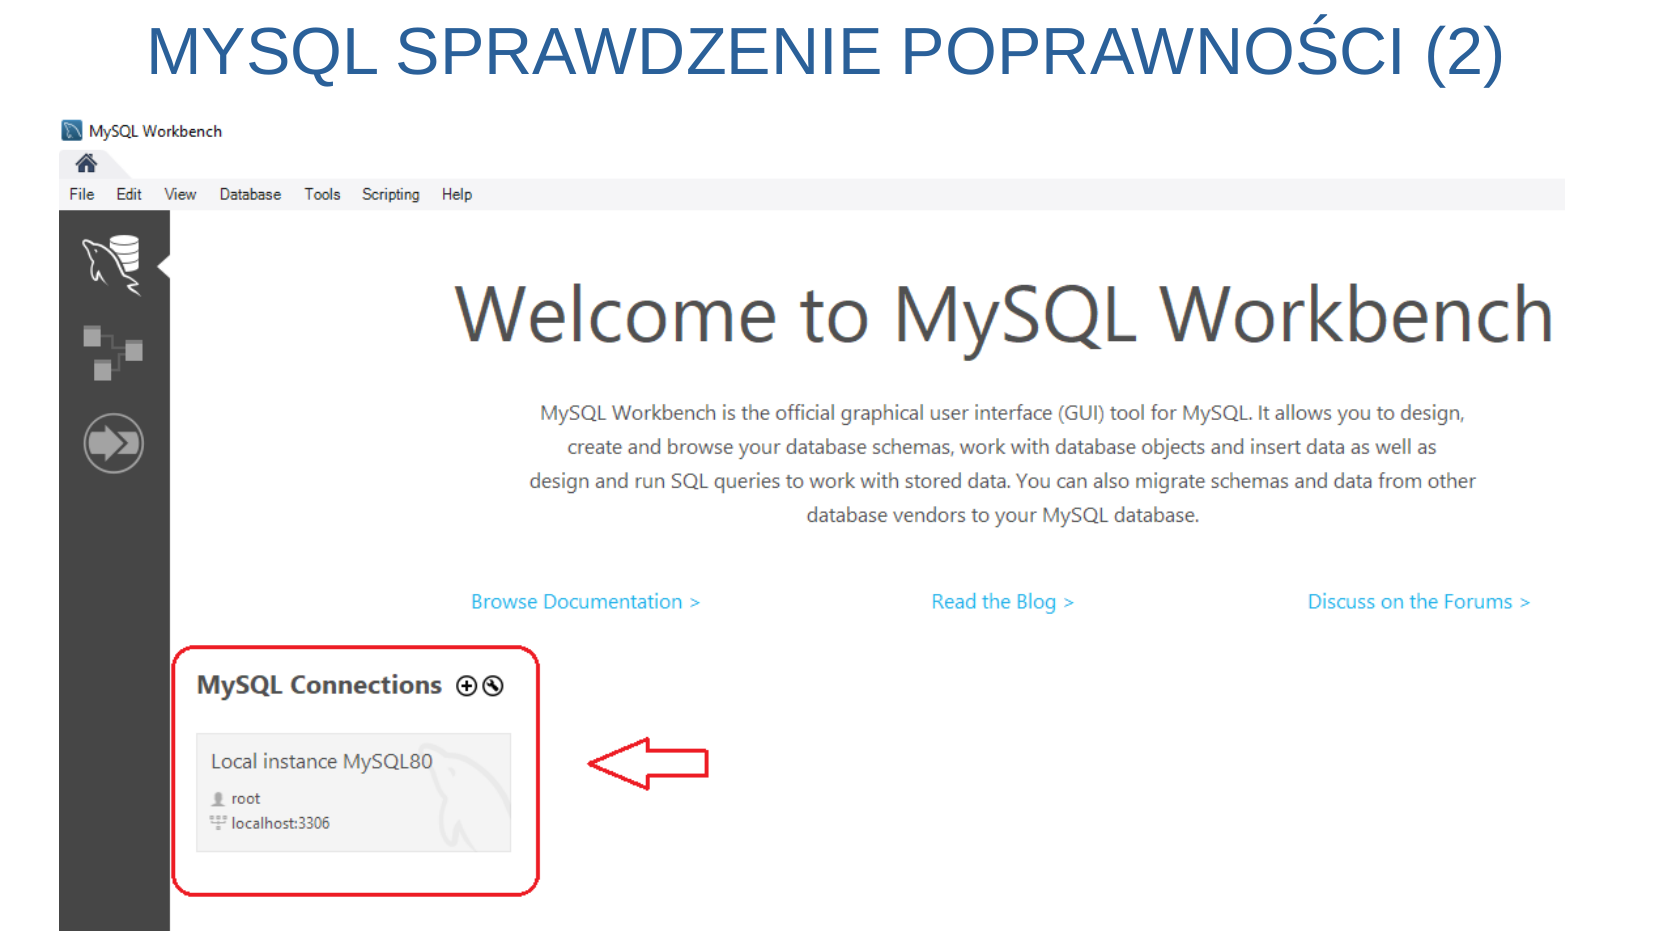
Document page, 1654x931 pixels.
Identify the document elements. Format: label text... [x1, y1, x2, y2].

title MYSQL SPRAWDZENIE POPRAWNOŚCI (2) [29, 0, 1625, 119]
picture [59, 116, 1565, 931]
